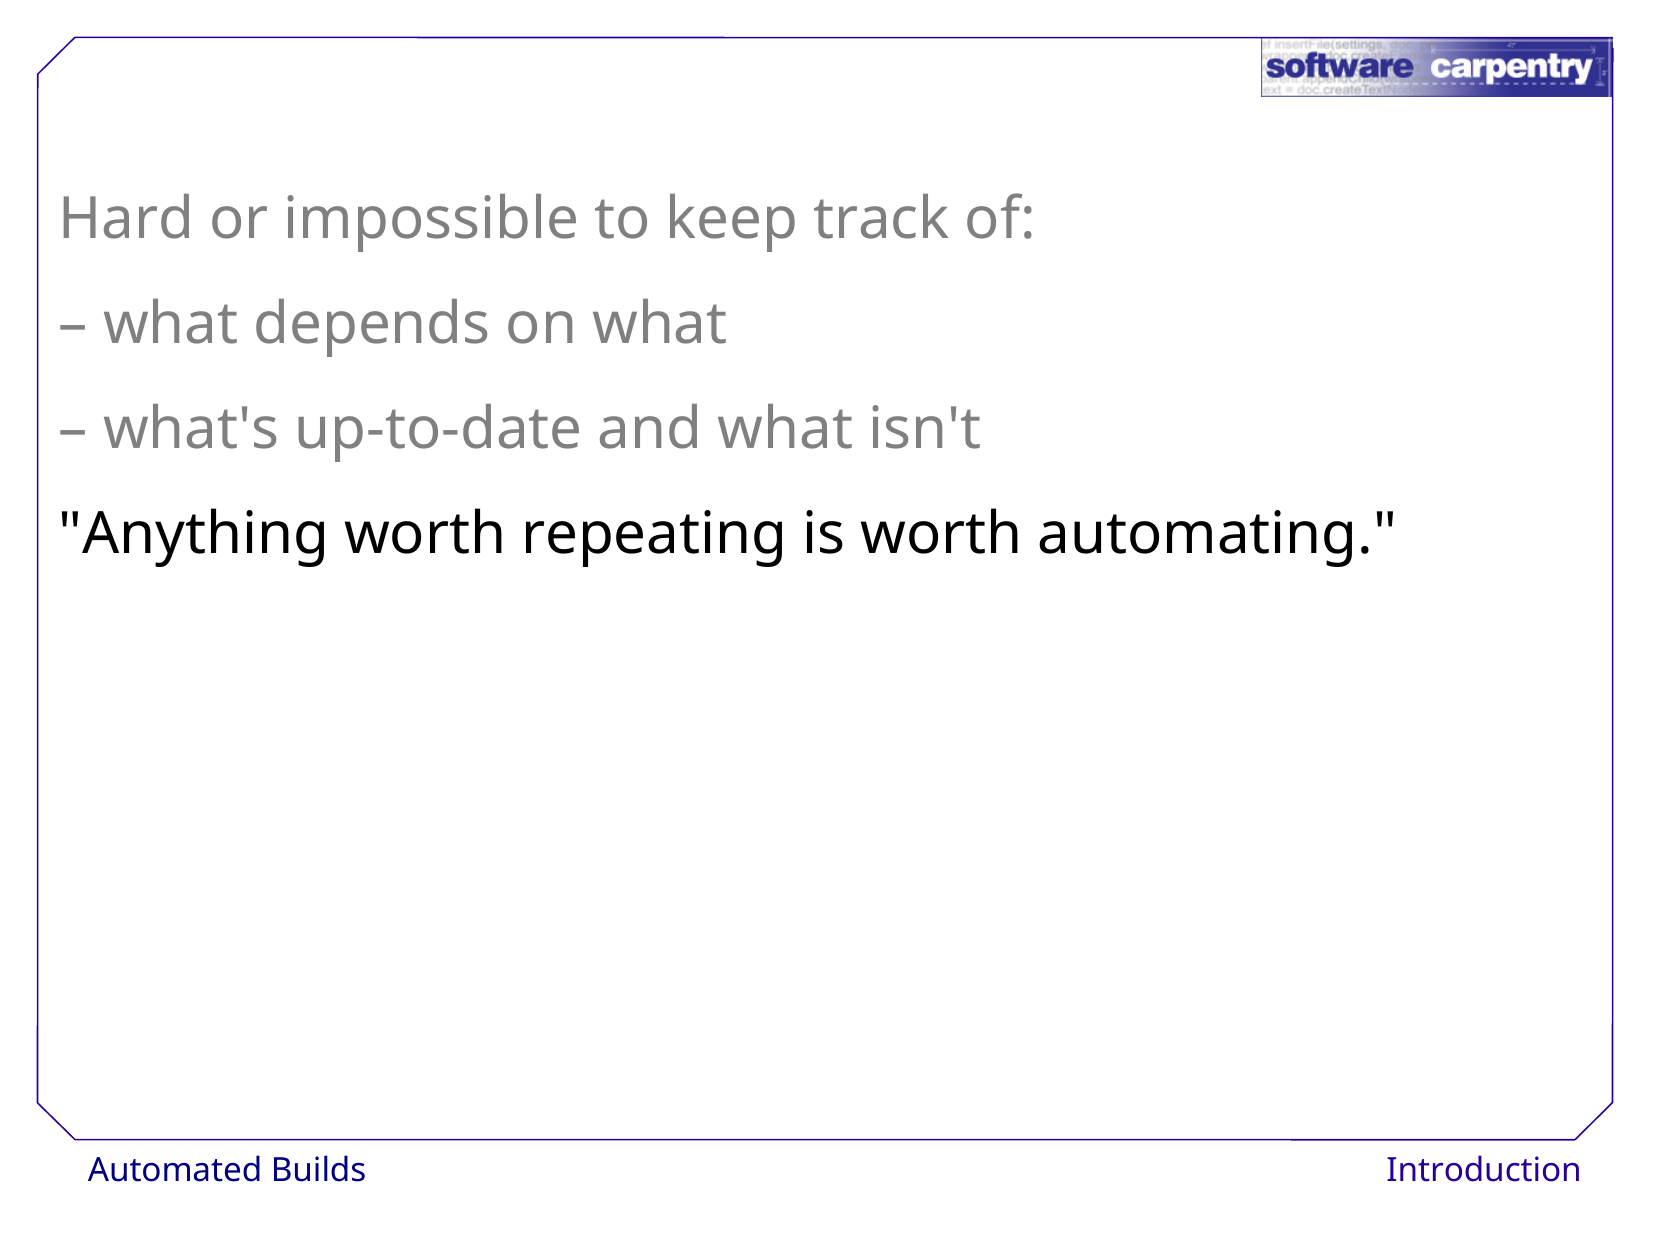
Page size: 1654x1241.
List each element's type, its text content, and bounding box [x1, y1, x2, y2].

text_box Hard or impossible to keep track of: – what depends on what – what's up-to-date and what isn't "Anything worth repeating is worth automating." [43, 137, 1563, 574]
picture [1261, 39, 1613, 97]
